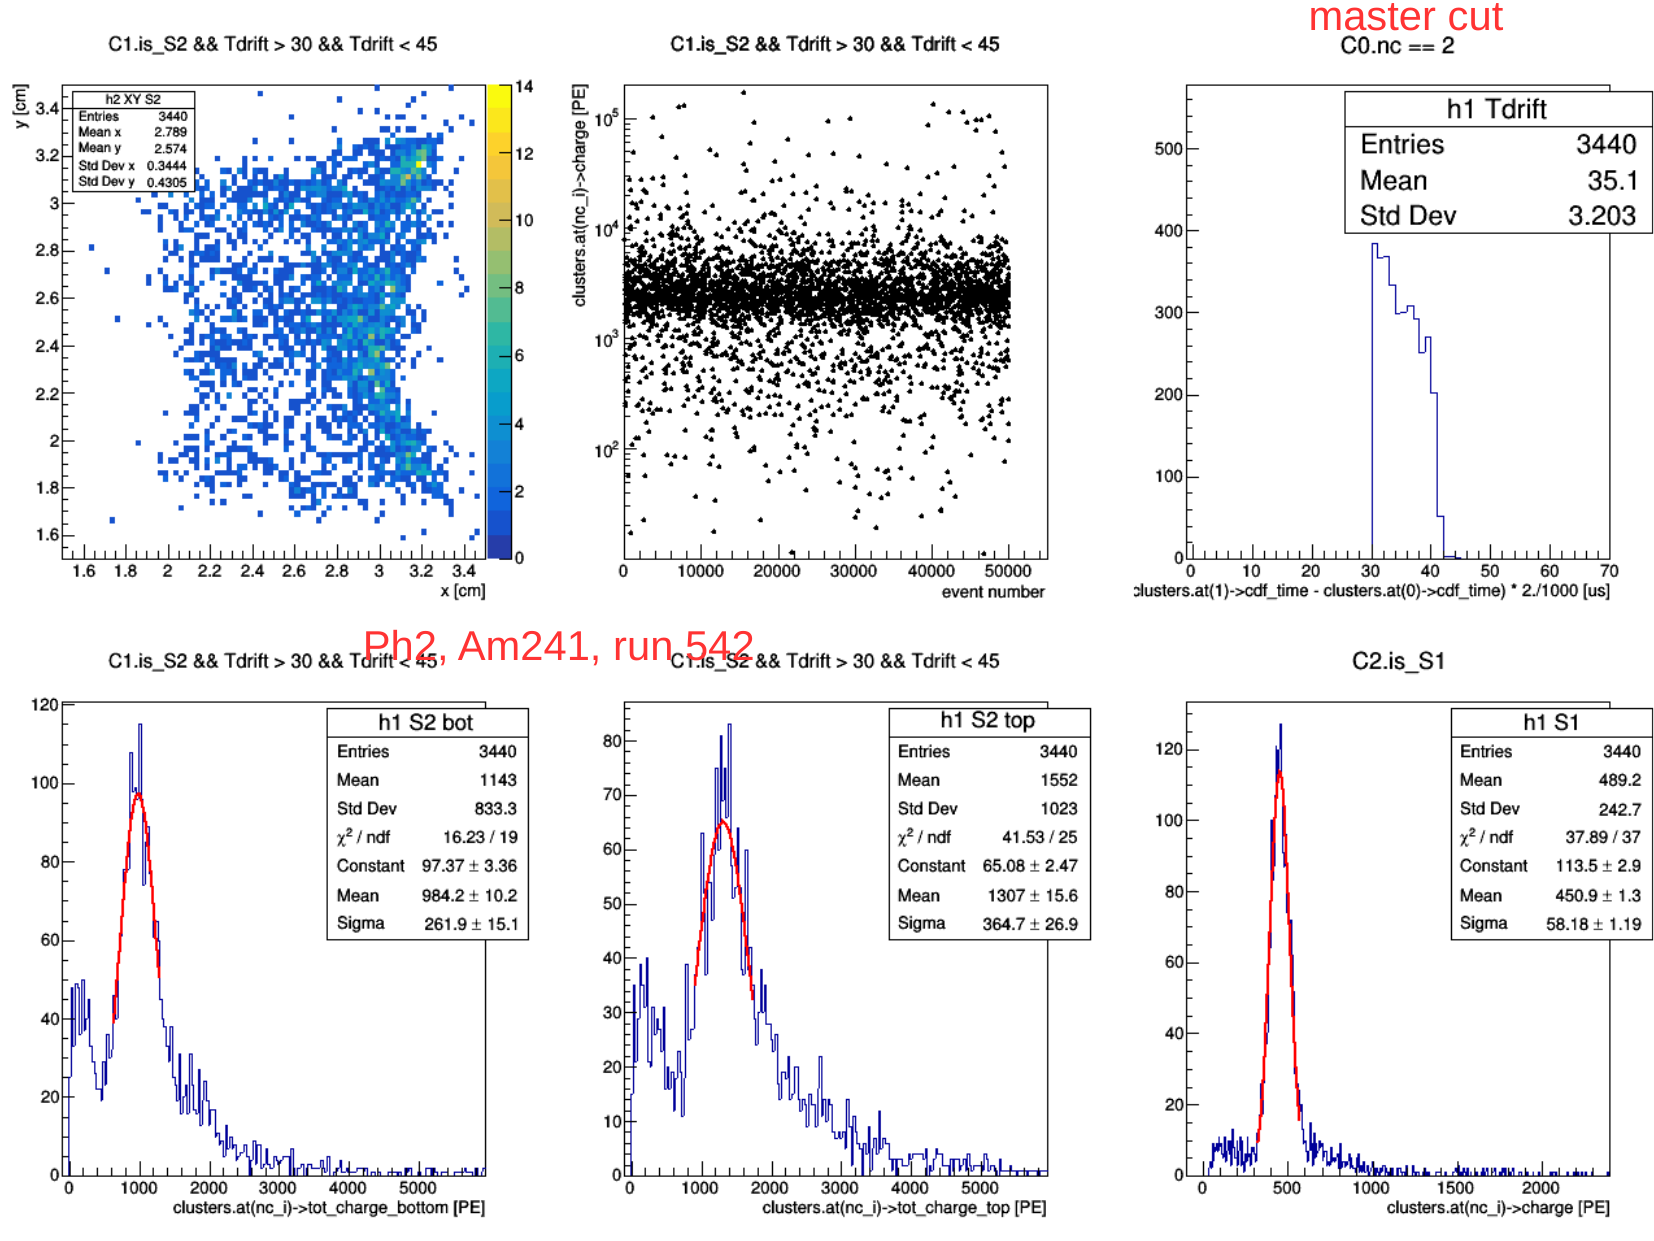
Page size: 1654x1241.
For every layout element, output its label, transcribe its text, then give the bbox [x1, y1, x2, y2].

picture [6, 21, 1654, 1225]
text_box Ph2, Am241, run 542 [218, 615, 901, 751]
text_box master cut [1065, 0, 1654, 121]
